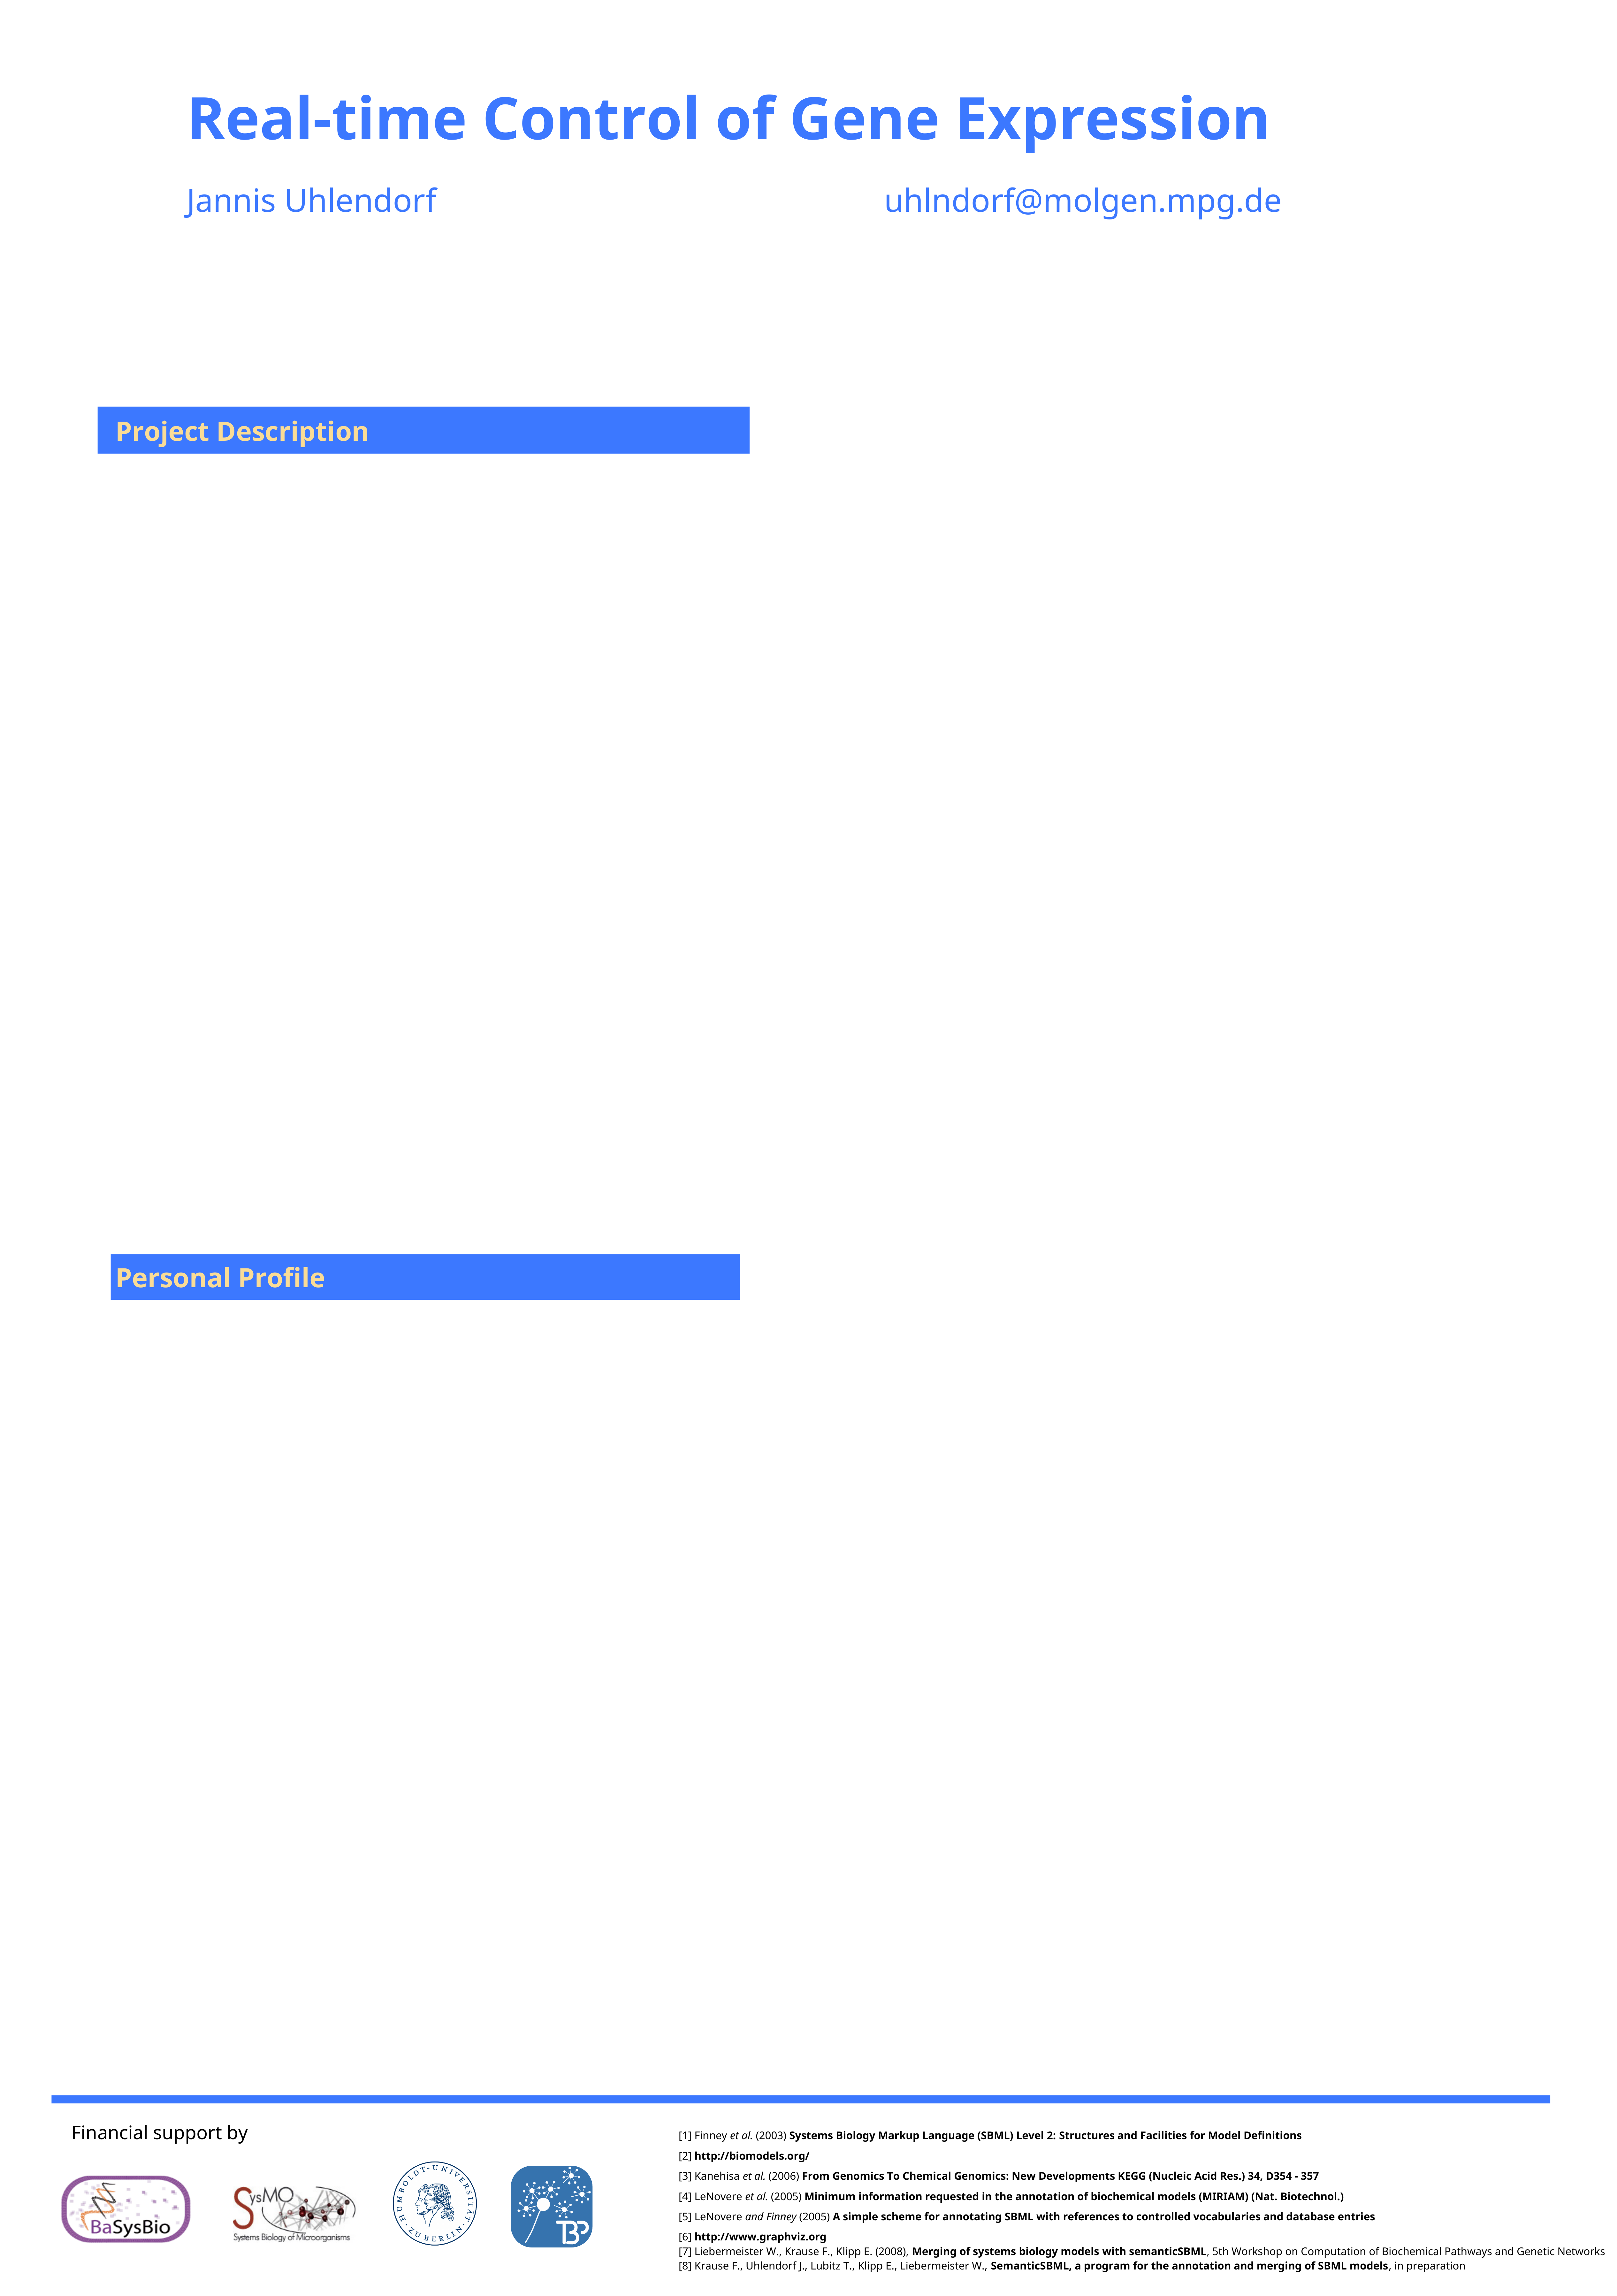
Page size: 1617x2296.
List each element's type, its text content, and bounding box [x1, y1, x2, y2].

text_box [97, 406, 750, 454]
text_box [51, 2095, 1551, 2104]
text_box Jannis Uhlendorf uhlndorf@molgen.mpg.de [173, 175, 1466, 224]
picture [60, 2174, 192, 2245]
picture [388, 2157, 482, 2250]
picture [508, 2164, 594, 2249]
text_box Project Description [111, 408, 675, 454]
text_box Personal Profile [111, 1254, 740, 1300]
text_box Real-time Control of Gene Expression [182, 74, 1445, 159]
text_box Financial support by [66, 2117, 253, 2147]
picture [233, 2181, 360, 2243]
text_box [1] Finney et al. (2003) Systems Biology Markup Language (SBML) Level 2: Structures and Facilities for Model Definitions [2] http://biomodels.org/ [3] Kanehisa et al. (2006) From Genomics To Chemical Genomics: New Developments KEGG (Nucleic Acid Res.) 34, D354 - 357 [4] LeNovere et al. (2005) Minimum information requested in the annotation of biochemical models (MIRIAM) (Nat. Biotechnol.) [5] LeNovere and Finney (2005) A simple scheme for annotating SBML with references to controlled vocabularies and database entries [6] http://www.graphviz.org [7] Liebermeister W., Krause F., Klipp E. (2008), Merging of systems biology models with semanticSBML, 5th Workshop on Computation of Biochemical Pathways and Genetic Networks [8] Krause F., Uhlendorf J., Lubitz T., Klipp E., Liebermeister W., SemanticSBML, a program for the annotation and merging of SBML models, in preparation [674, 2125, 1617, 2276]
